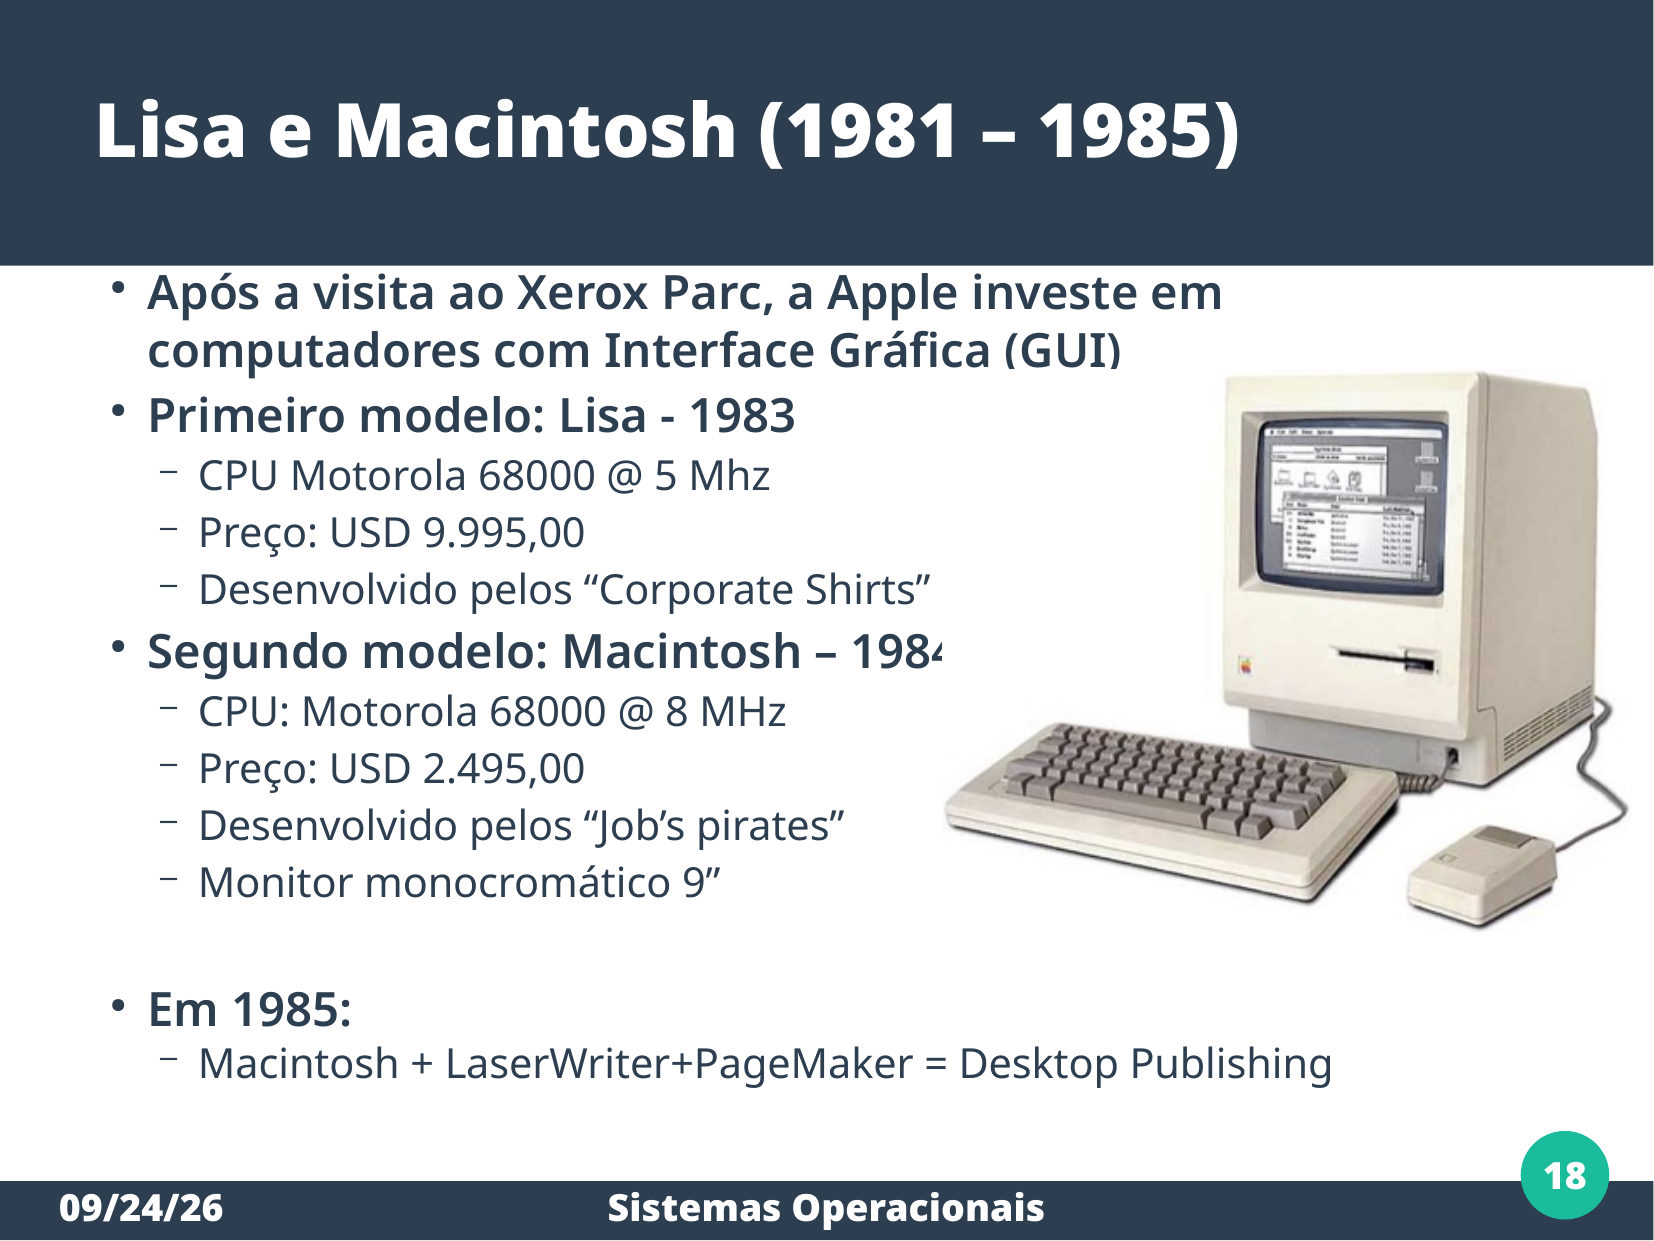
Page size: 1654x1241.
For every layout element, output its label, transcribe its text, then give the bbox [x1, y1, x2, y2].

list Após a visita ao Xerox Parc, a Apple investe em computadores com Interface Gráfica (GUI) Primeiro modelo: Lisa - 1983 CPU Motorola 68000 @ 5 Mhz Preço: USD 9.995,00 Desenvolvido pelos “Corporate Shirts” Segundo modelo: Macintosh – 1984 CPU: Motorola 68000 @ 8 MHz Preço: USD 2.495,00 Desenvolvido pelos “Job’s pirates” Monitor monocromático 9” Em 1985: Macintosh + LaserWriter+PageMaker = Desktop Publishing [82, 255, 1533, 1108]
picture [942, 369, 1632, 932]
title Lisa e Macintosh (1981 – 1985) [59, 49, 1595, 207]
